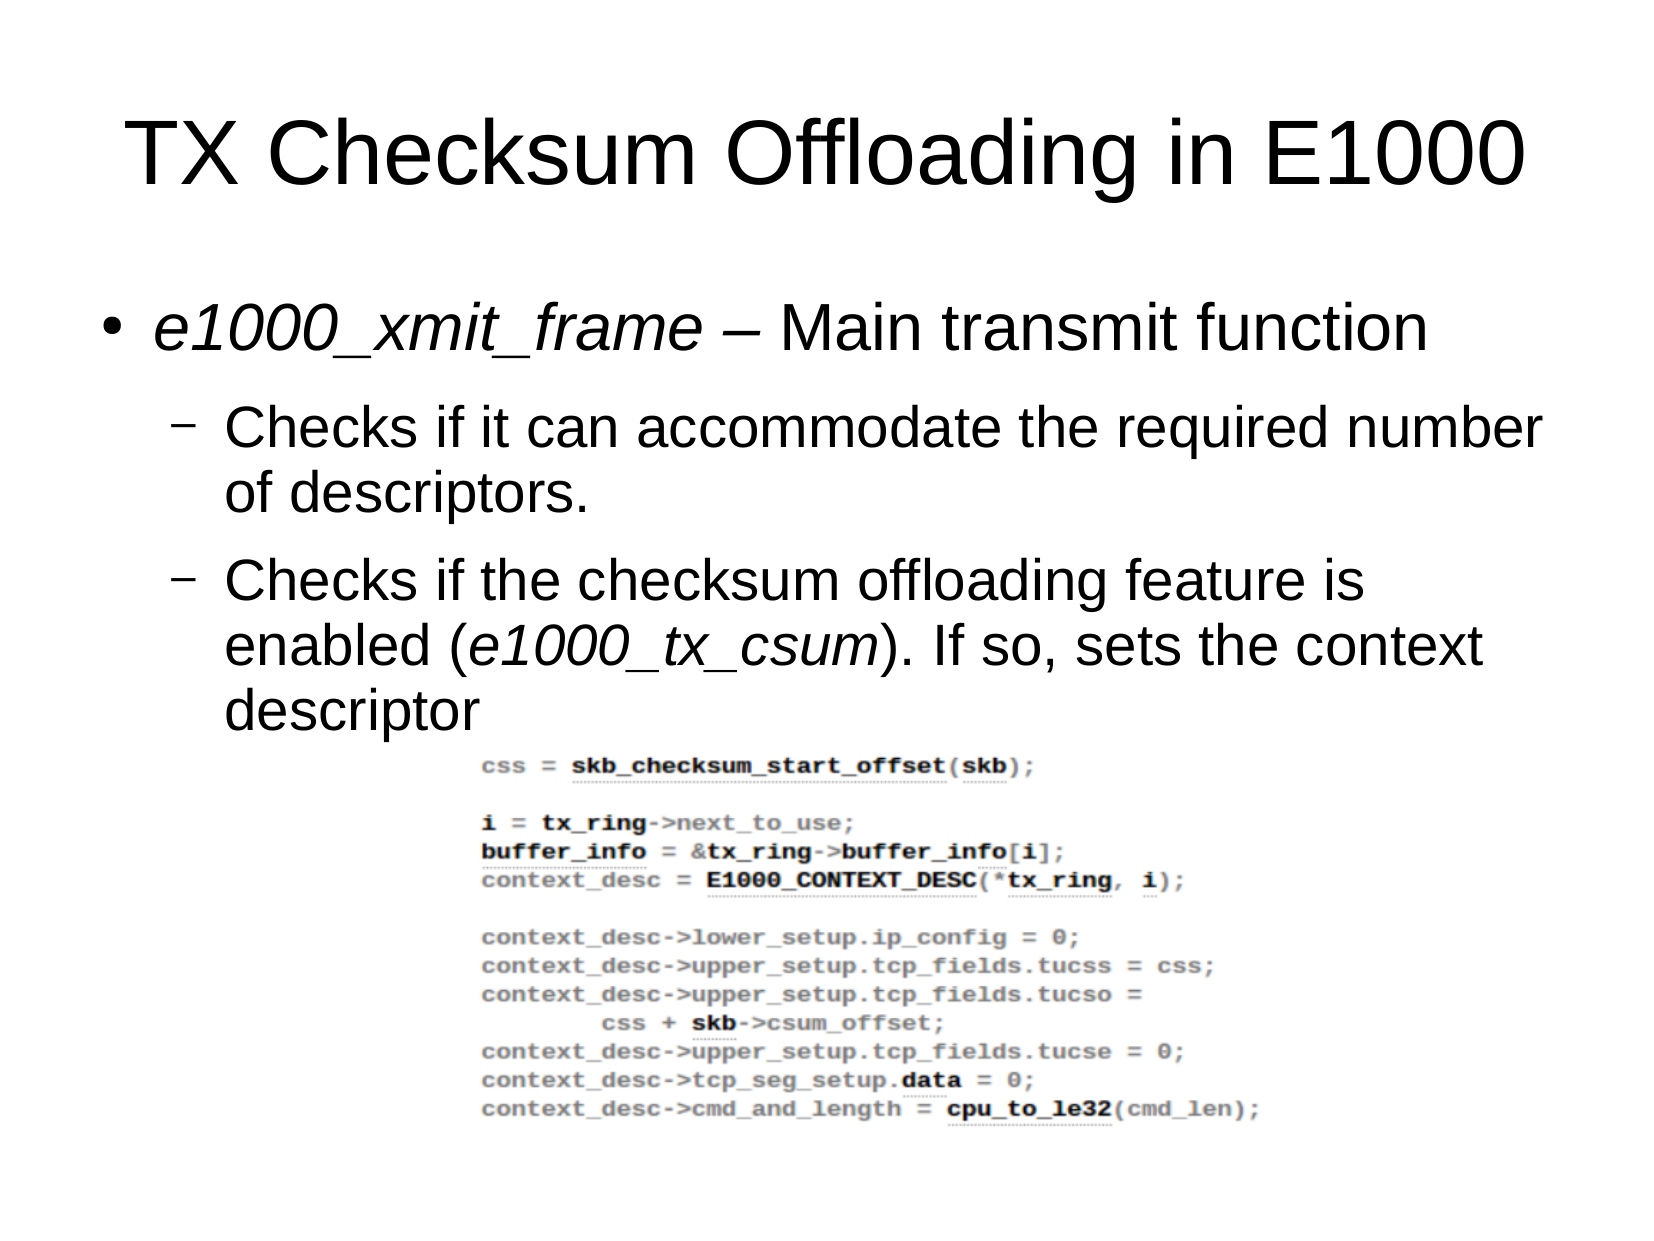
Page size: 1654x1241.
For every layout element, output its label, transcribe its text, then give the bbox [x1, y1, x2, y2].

picture [467, 749, 1276, 1141]
list e1000_xmit_frame – Main transmit function Checks if it can accommodate the required number of descriptors. Checks if the checksum offloading feature is enabled (e1000_tx_csum). If so, sets the context descriptor [82, 290, 1571, 1010]
title TX Checksum Offloading in E1000 [82, 49, 1571, 257]
